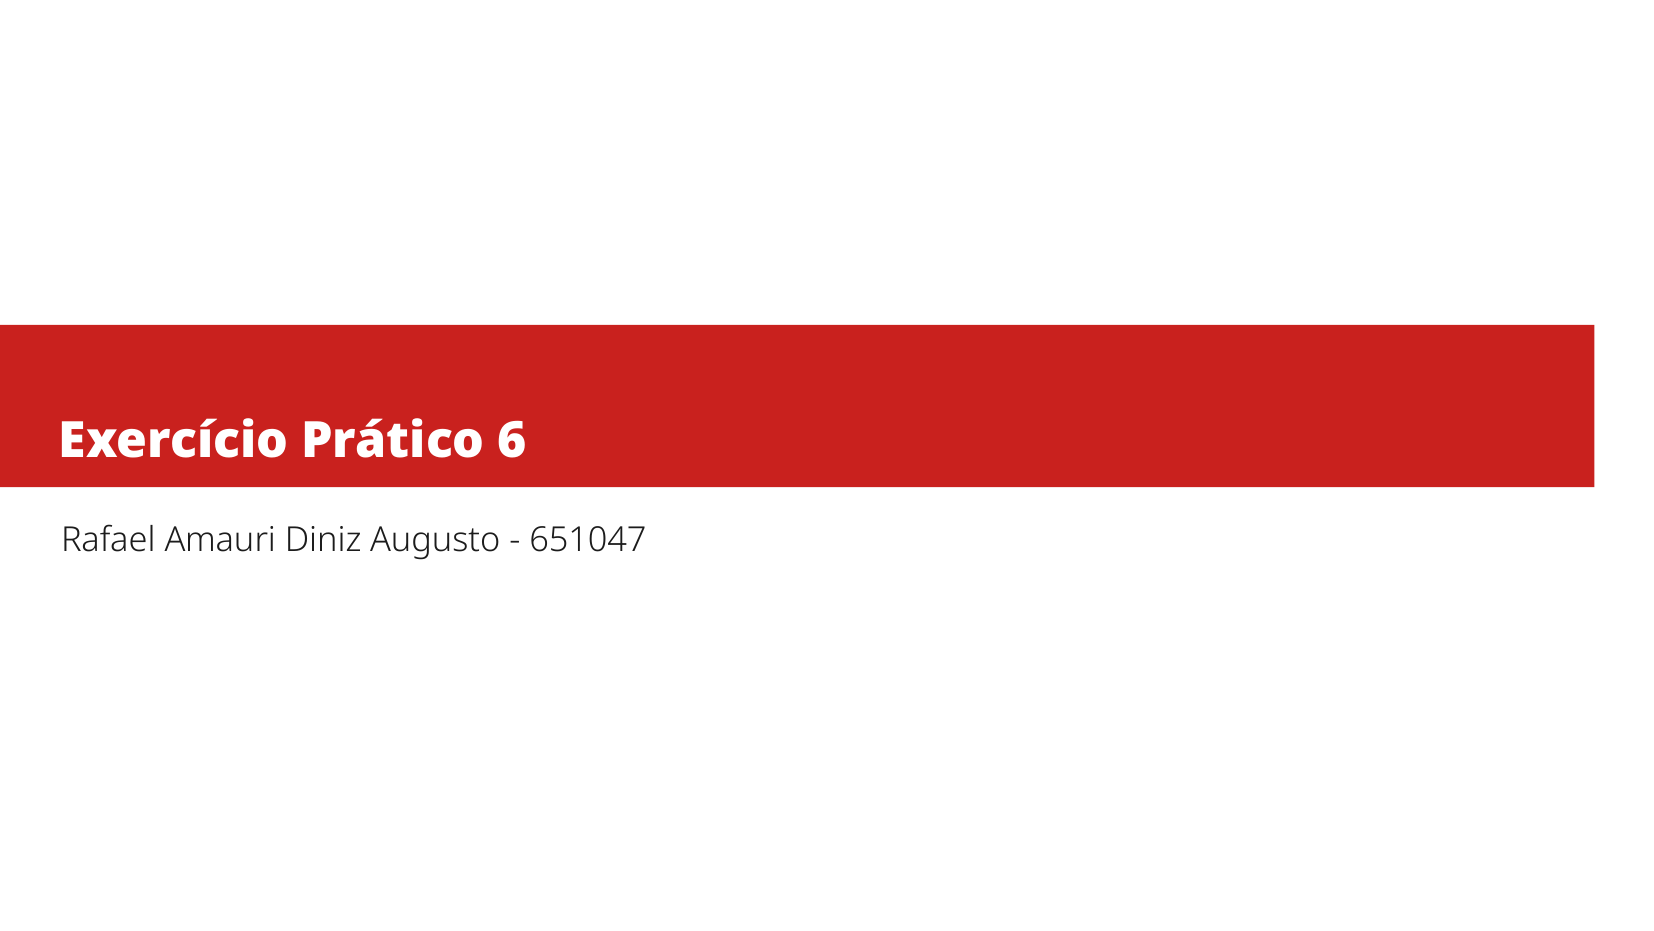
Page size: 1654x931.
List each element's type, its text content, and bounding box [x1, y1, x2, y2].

subtitle Rafael Amauri Diniz Augusto - 651047 [61, 514, 676, 563]
title Exercício Prático 6 [59, 354, 1565, 473]
